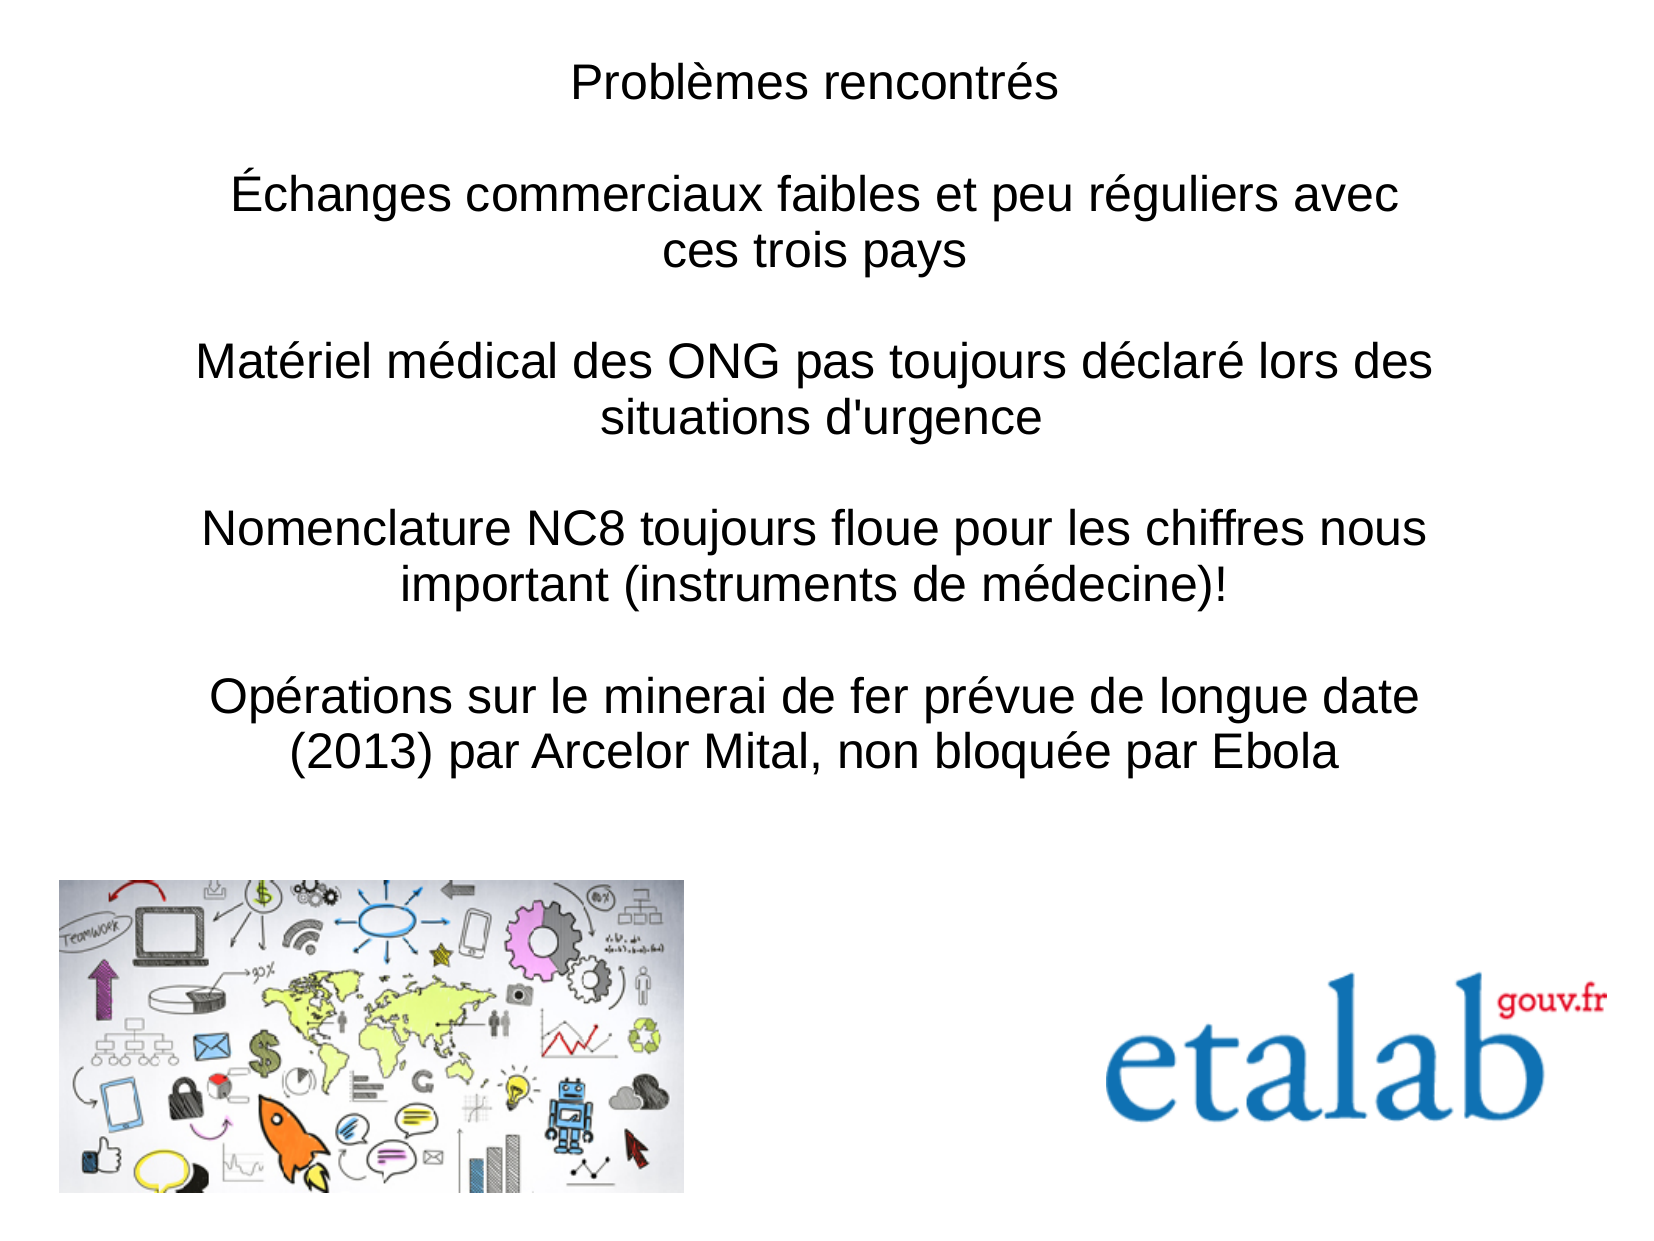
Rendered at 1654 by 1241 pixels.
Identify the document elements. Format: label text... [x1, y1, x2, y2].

text_box Problèmes rencontrés Échanges commerciaux faibles et peu réguliers avec ces trois pays Matériel médical des ONG pas toujours déclaré lors des situations d'urgence Nomenclature NC8 toujours floue pour les chiffres nous important (instruments de médecine)! Opérations sur le minerai de fer prévue de longue date (2013) par Arcelor Mital, non bloquée par Ebola [177, 47, 1453, 850]
picture [1106, 885, 1607, 1199]
picture [59, 880, 684, 1193]
